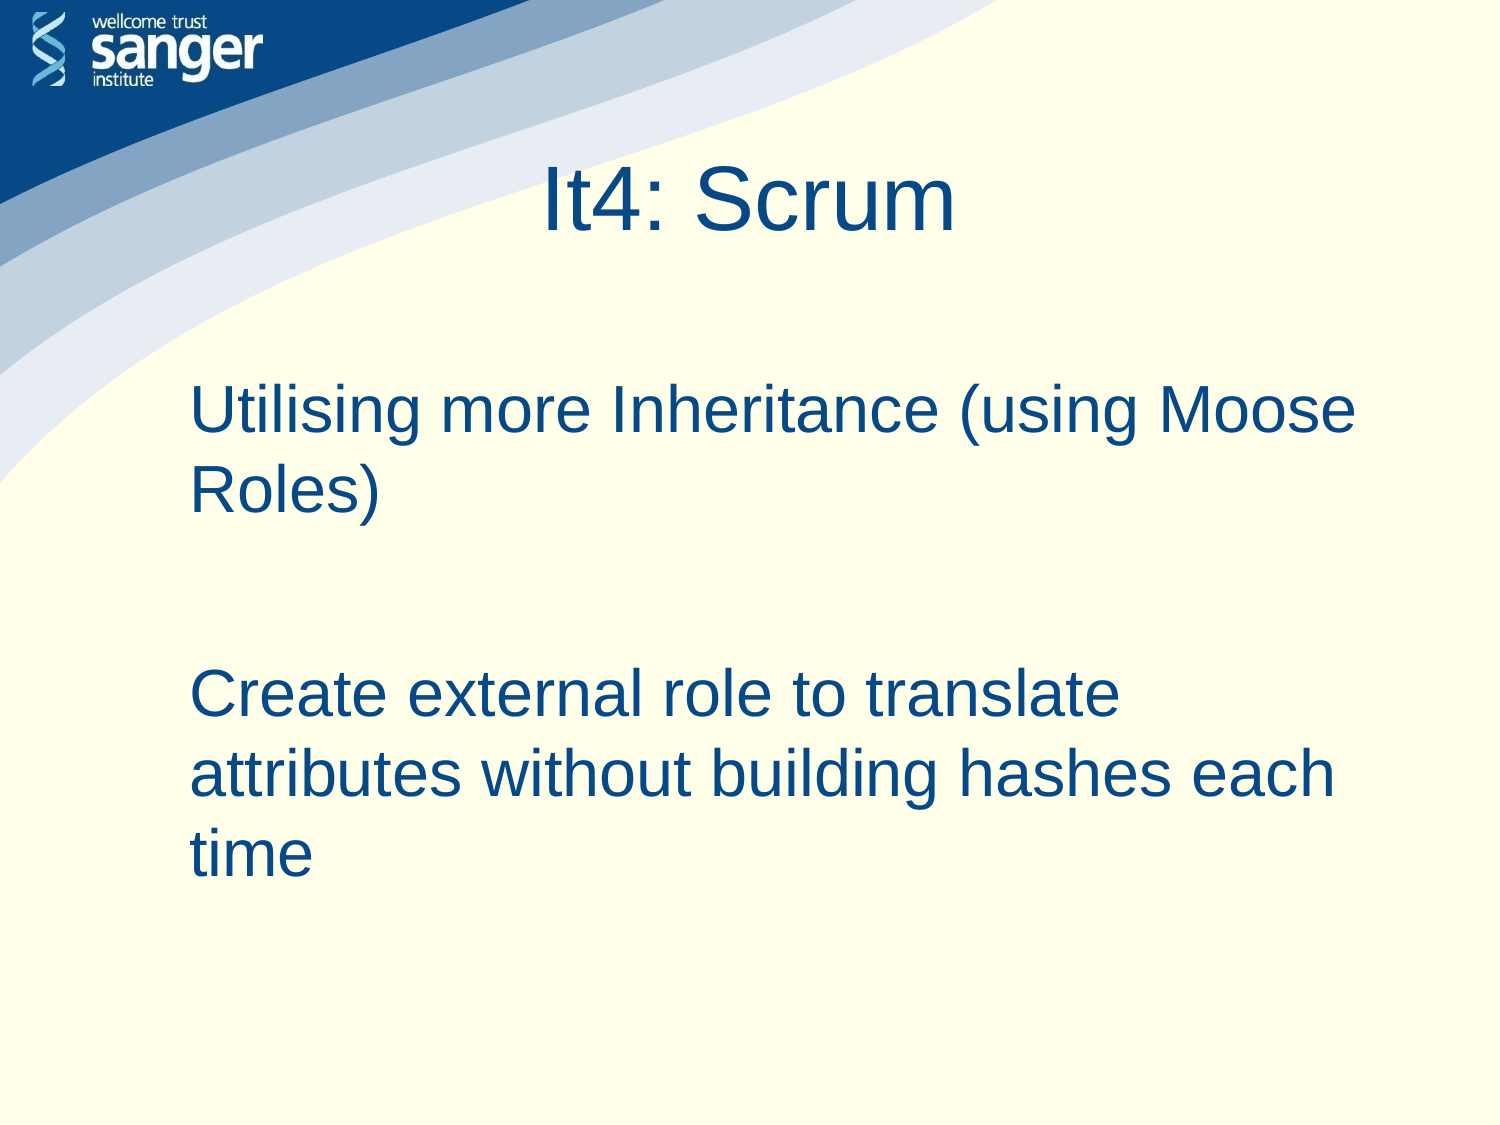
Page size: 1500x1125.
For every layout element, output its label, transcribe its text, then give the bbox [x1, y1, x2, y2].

picture [12, 12, 263, 86]
title It4: Scrum [112, 75, 1388, 312]
list Utilising more Inheritance (using Moose Roles) Create external role to translate attributes without building hashes each time [118, 357, 1394, 1034]
